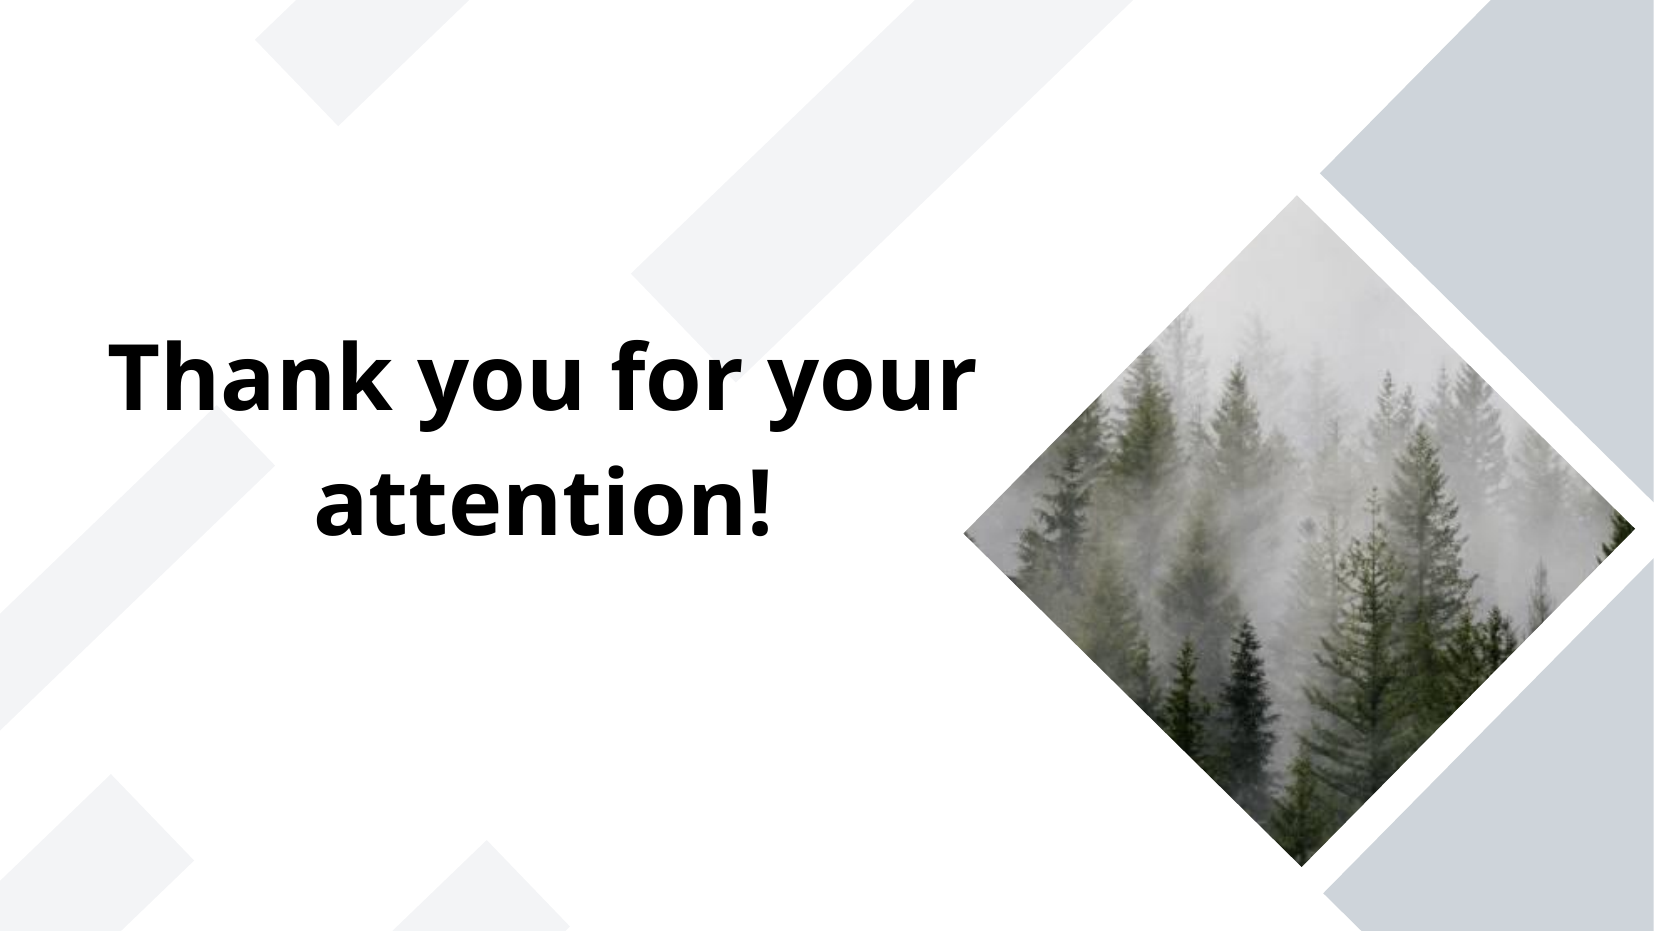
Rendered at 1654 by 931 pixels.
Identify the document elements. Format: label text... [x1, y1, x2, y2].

text_box [1031, 195, 1636, 867]
title Thank you for your attention! [0, 274, 1163, 601]
